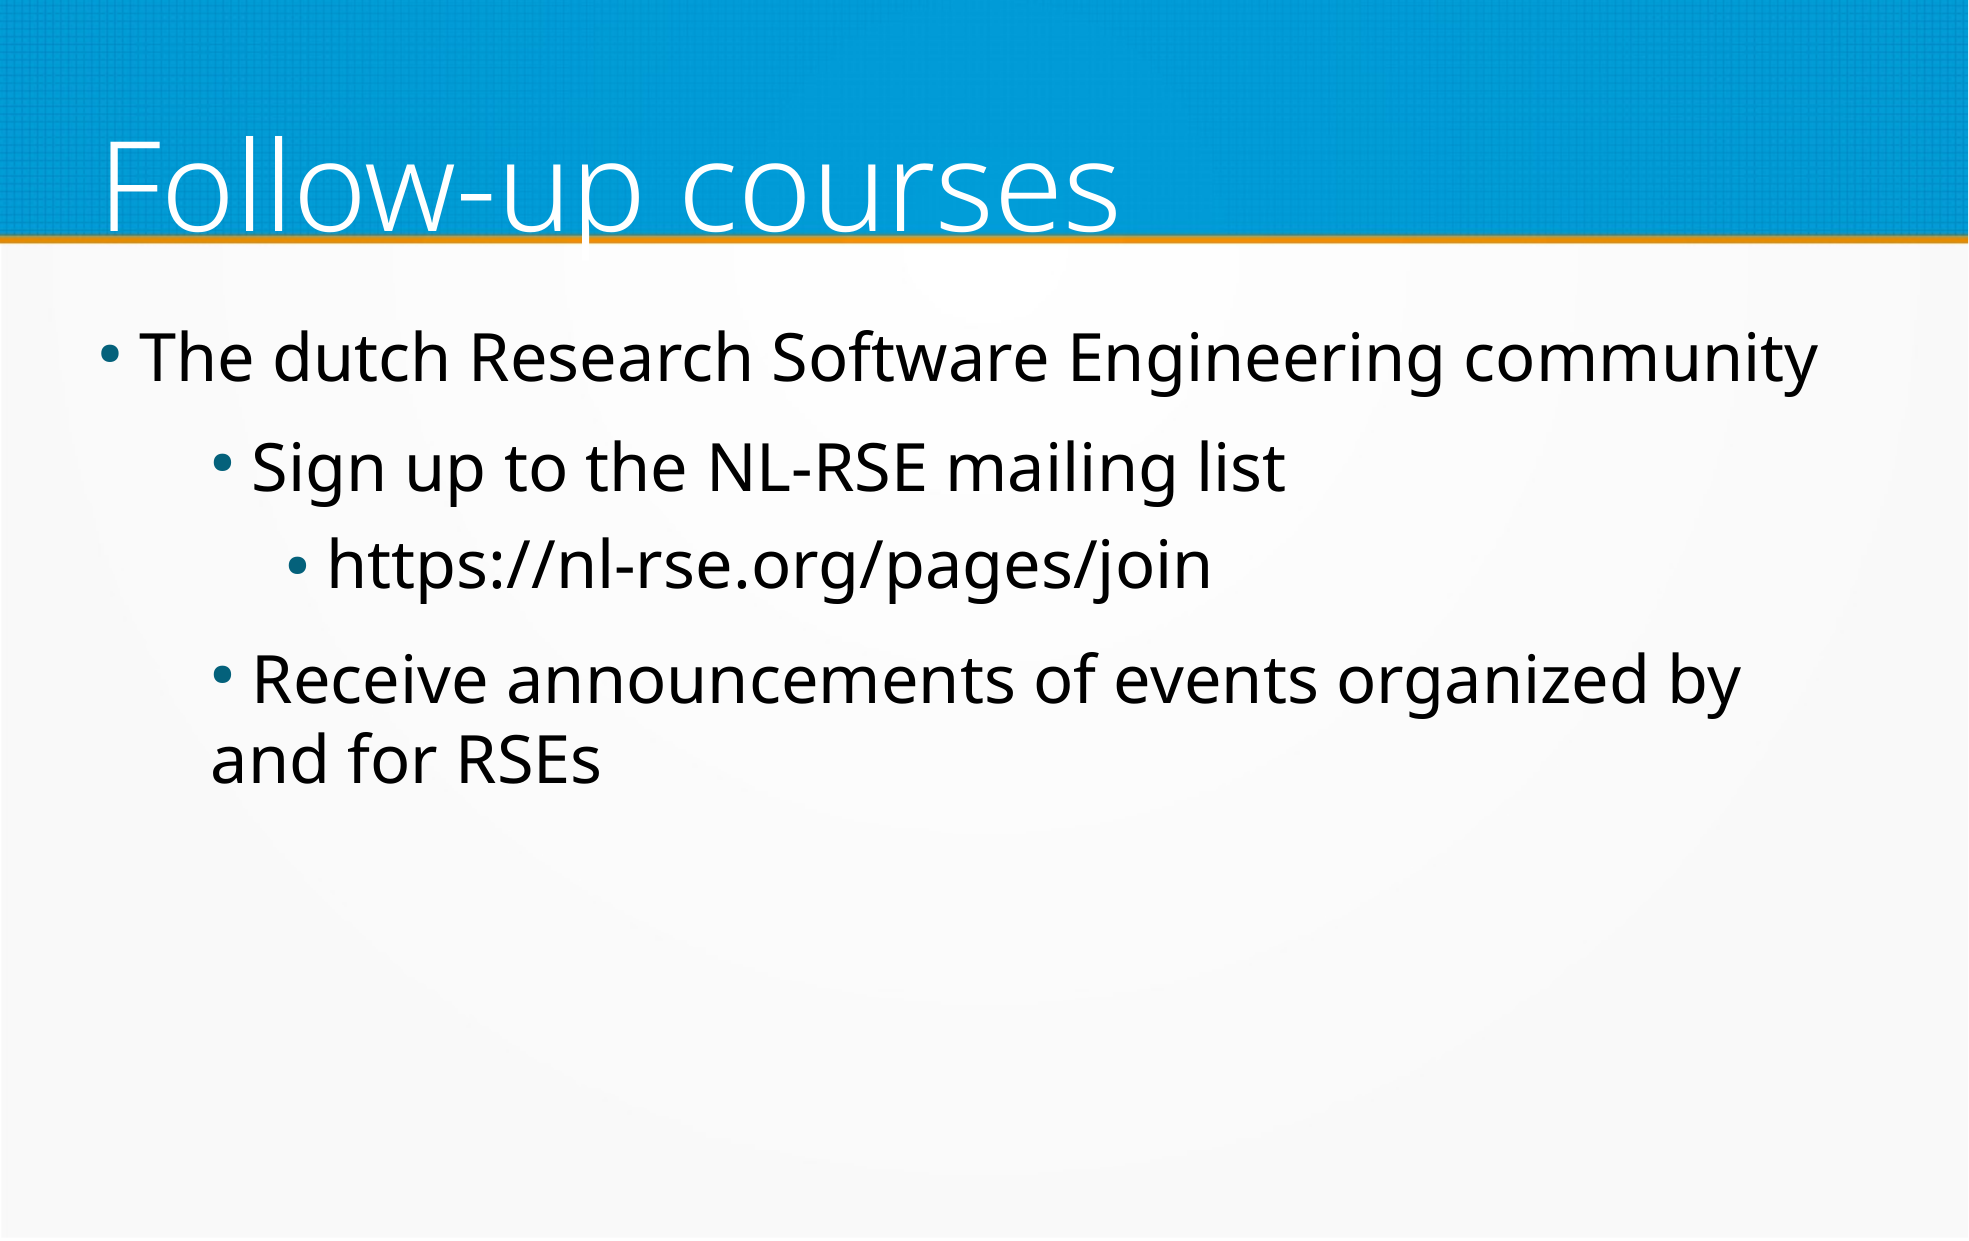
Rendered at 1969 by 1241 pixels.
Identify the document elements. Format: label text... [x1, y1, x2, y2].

list The dutch Research Software Engineering community Sign up to the NL-RSE mailing list https://nl-rse.org/pages/join Receive announcements of events organized by and for RSEs [98, 315, 1860, 1156]
picture [0, 233, 1969, 1241]
title Follow-up courses [98, 49, 1870, 257]
